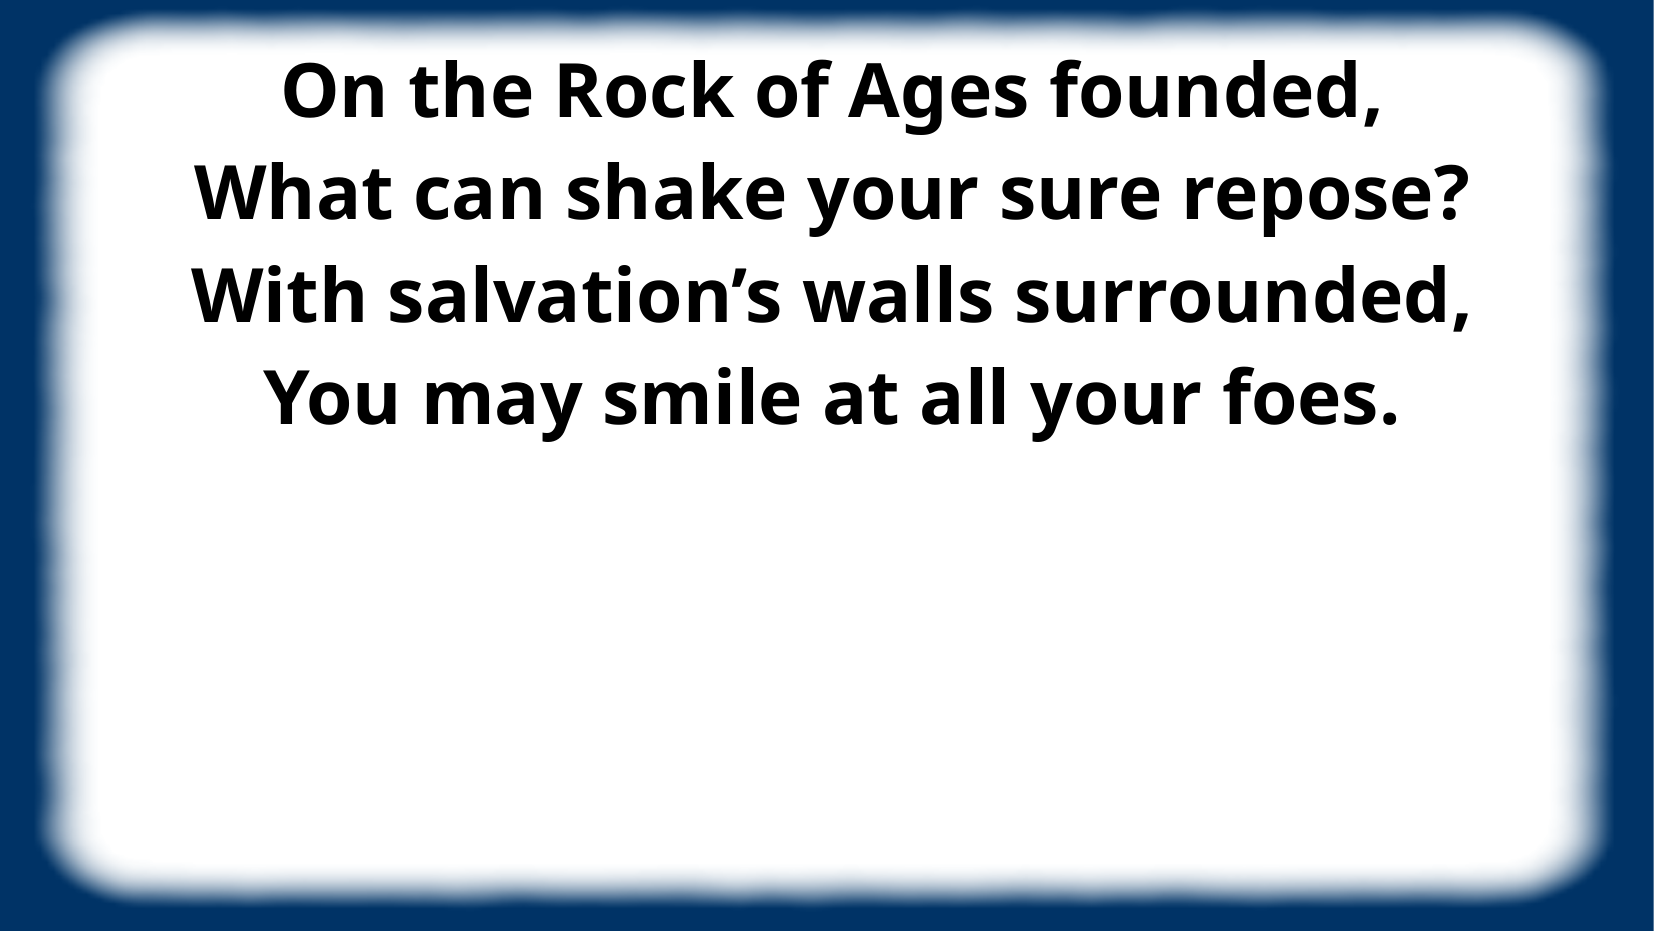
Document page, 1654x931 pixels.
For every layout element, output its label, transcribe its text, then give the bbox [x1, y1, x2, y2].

text_box On the Rock of Ages founded, What can shake your sure repose? With salvation’s walls surrounded, You may smile at all your foes. [90, 30, 1576, 445]
picture [0, 0, 1654, 931]
